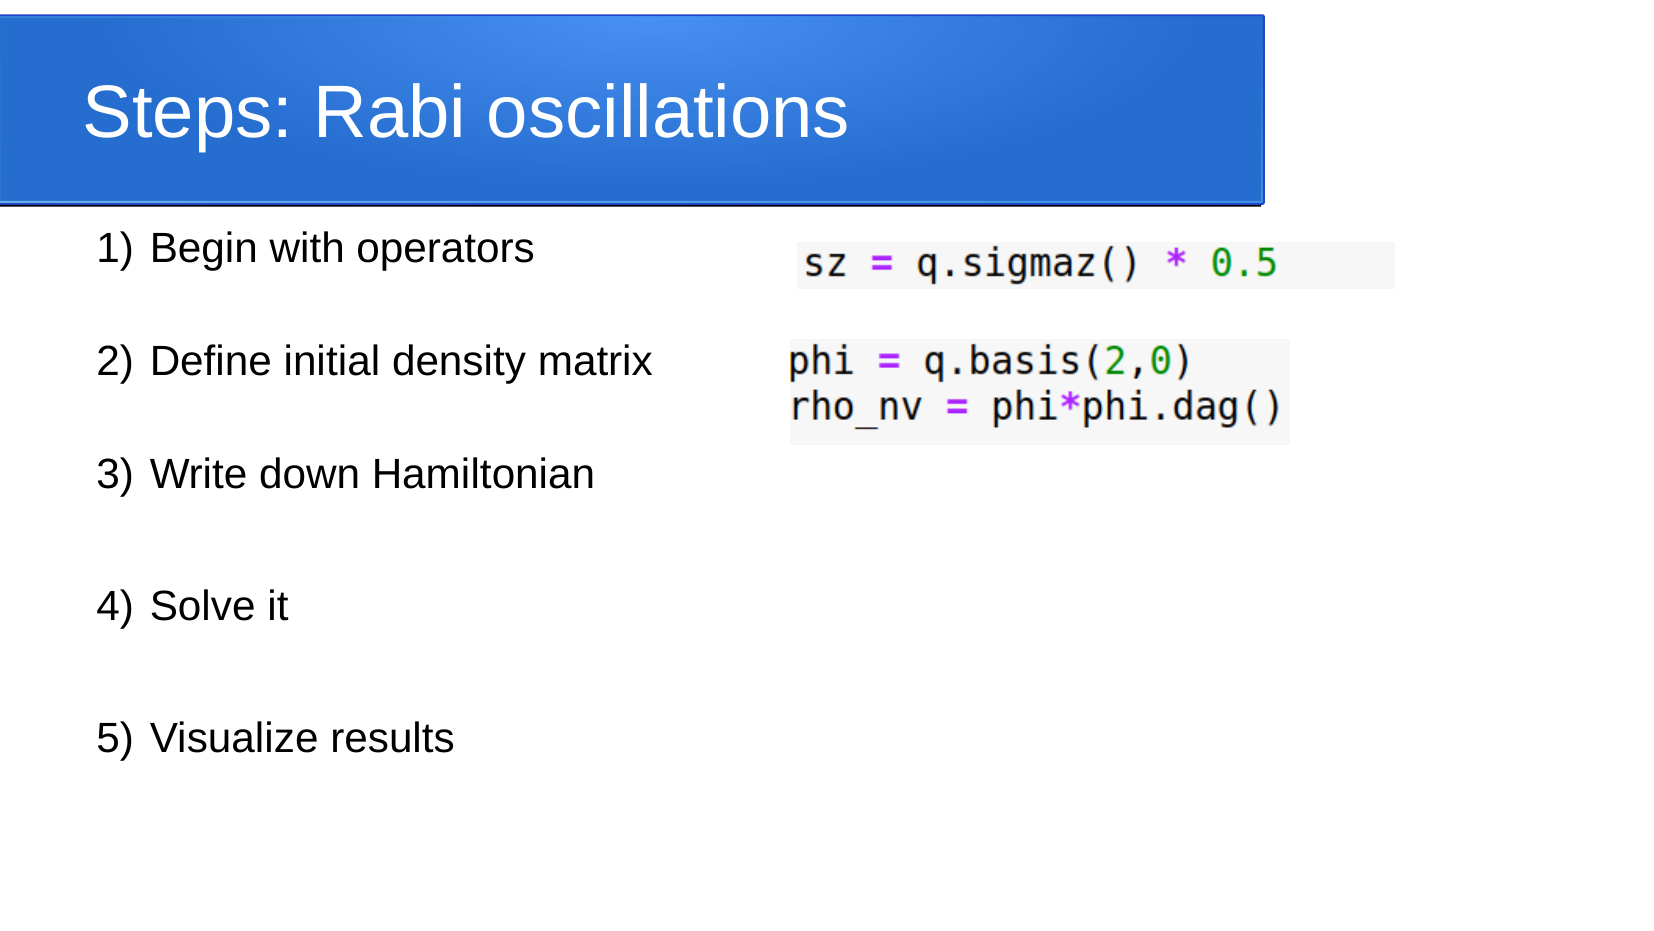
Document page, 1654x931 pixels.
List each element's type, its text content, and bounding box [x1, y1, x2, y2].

picture [796, 242, 1396, 289]
list Begin with operators Define initial density matrix Write down Hamiltonian Solve it Visualize results [82, 224, 1571, 764]
picture [790, 339, 1291, 445]
title Steps: Rabi oscillations [82, 35, 1235, 189]
